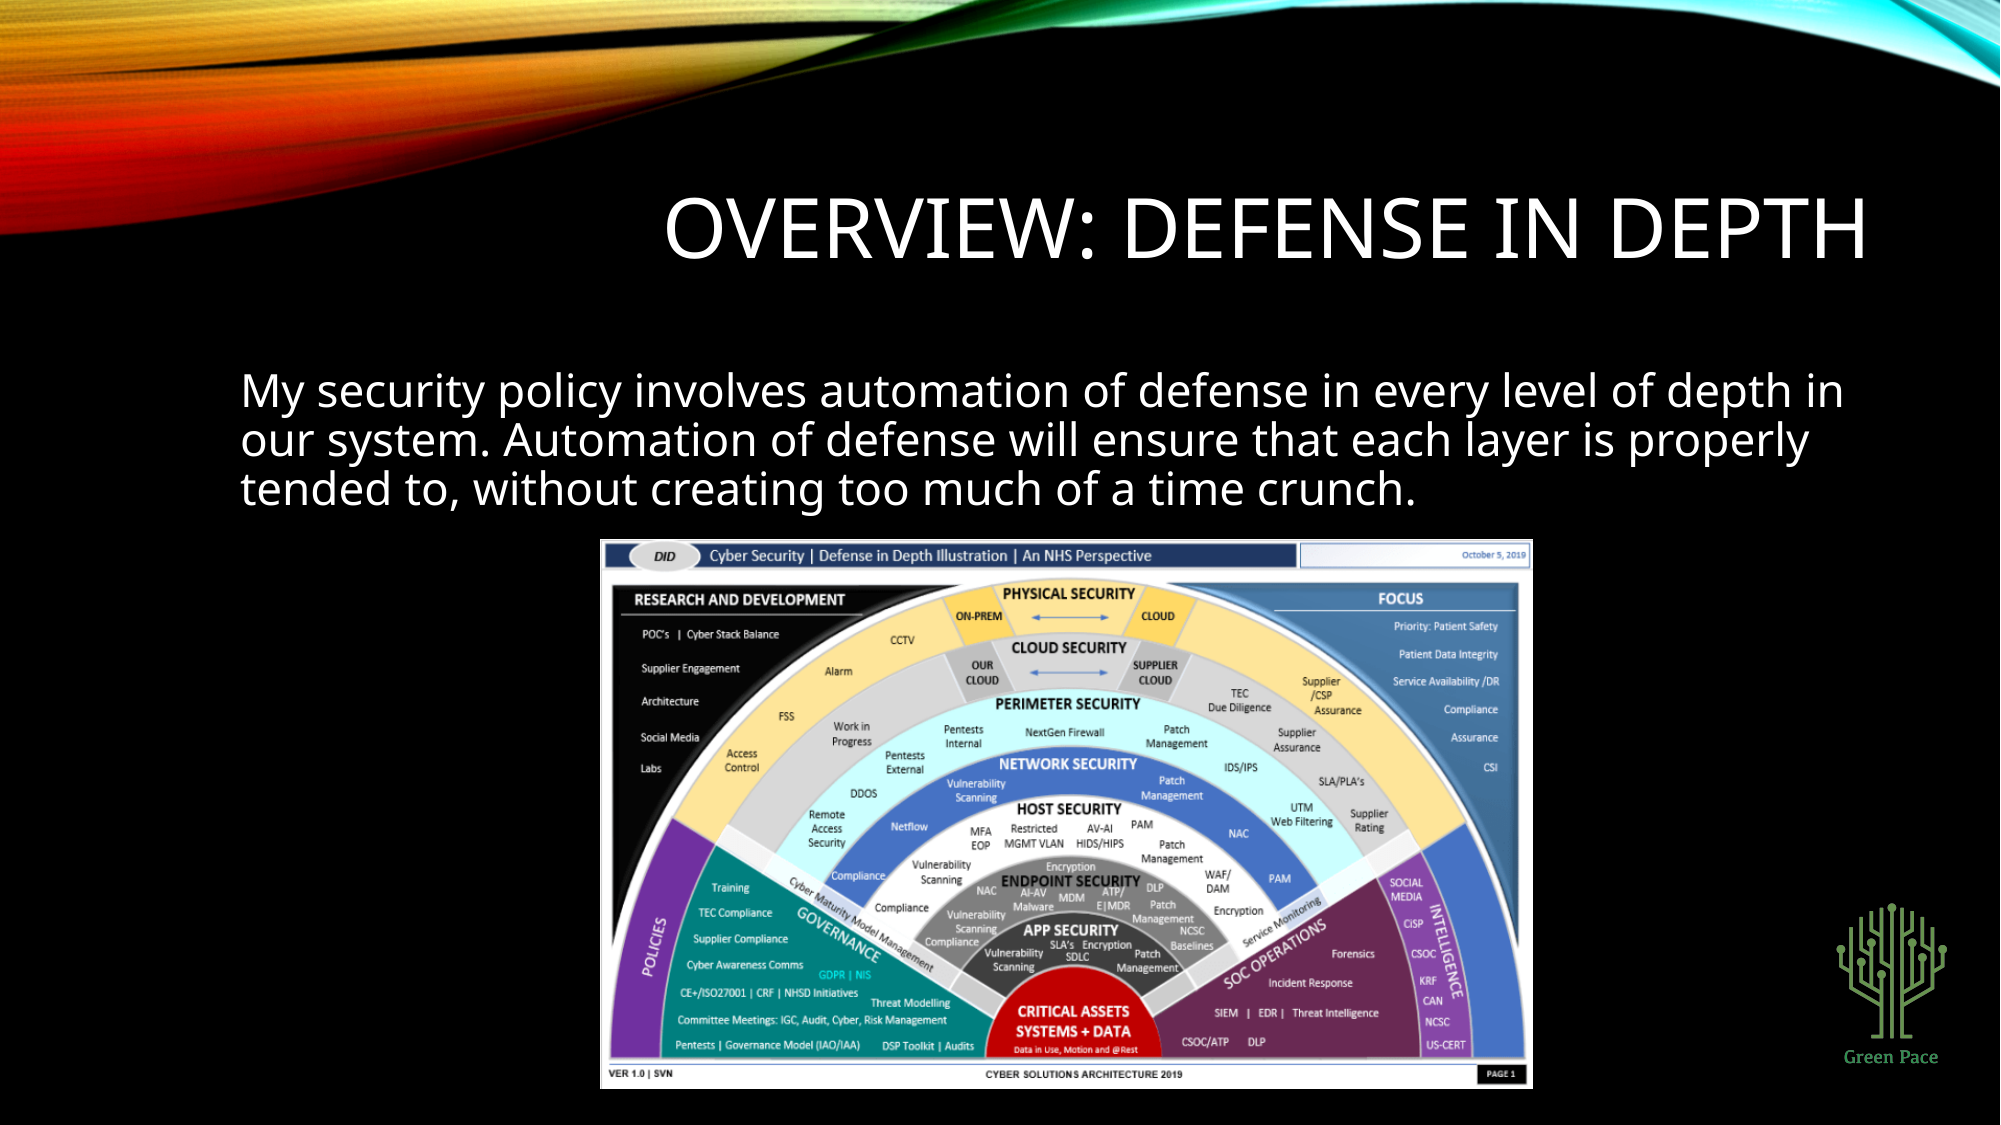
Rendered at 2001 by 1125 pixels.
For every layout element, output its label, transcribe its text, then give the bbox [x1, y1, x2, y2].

picture [0, 0, 2000, 237]
picture [600, 539, 1533, 1089]
list My security policy involves automation of defense in every level of depth in our system. Automation of defense will ensure that each layer is properly tended to, without creating too much of a time crunch. [112, 360, 1888, 1021]
picture [1818, 892, 1964, 1081]
title OVERVIEW: DEFENSE IN DEPTH [474, 125, 1888, 338]
